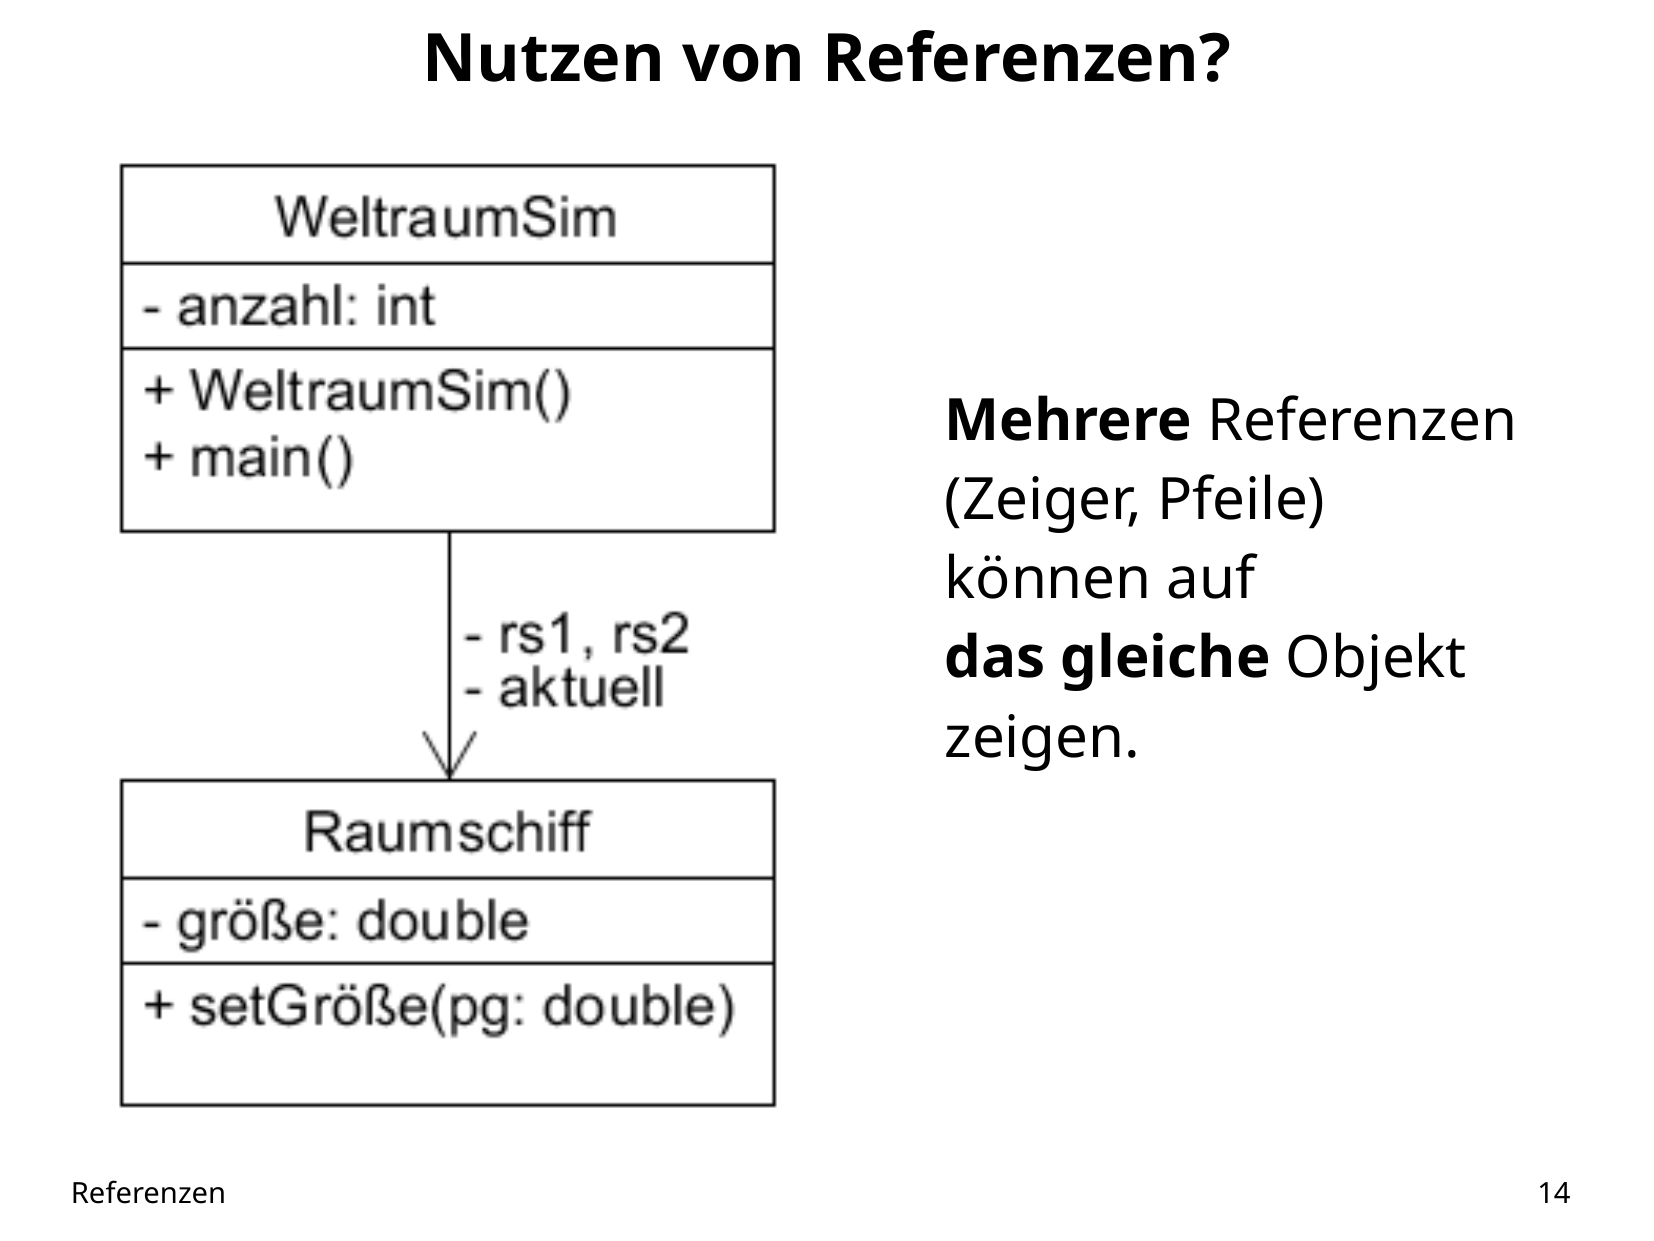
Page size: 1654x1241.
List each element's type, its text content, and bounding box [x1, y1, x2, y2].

picture [118, 162, 780, 1111]
list Mehrere Referenzen (Zeiger, Pfeile) können auf das gleiche Objekt zeigen. [944, 377, 1607, 1134]
title Nutzen von Referenzen? [0, 5, 1654, 107]
